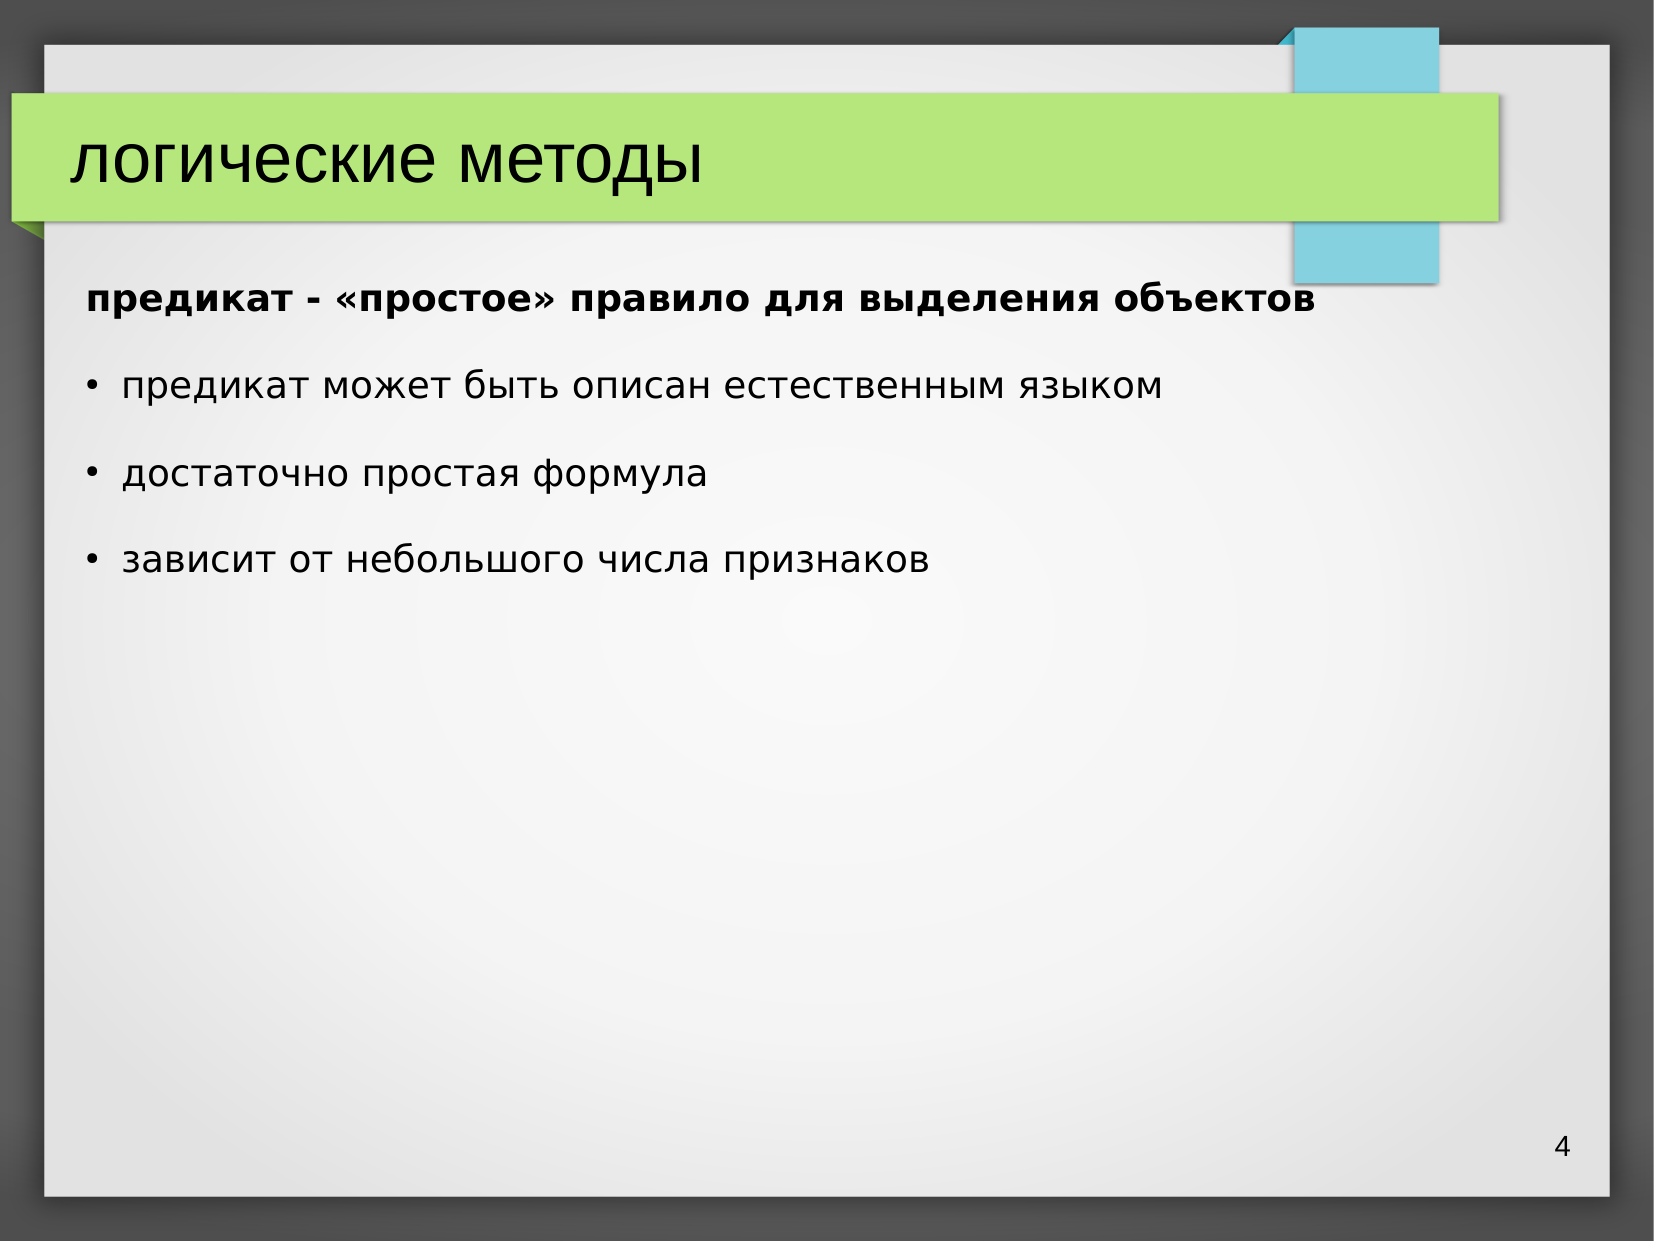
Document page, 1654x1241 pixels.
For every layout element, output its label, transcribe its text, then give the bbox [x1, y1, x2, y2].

title логические методы [70, 118, 1205, 199]
picture [0, 0, 1654, 1241]
text_box предикат - «простое» правило для выделения объектов предикат может быть описан естественным языком достаточно простая формула зависит от небольшого числа признаков [70, 269, 1595, 825]
